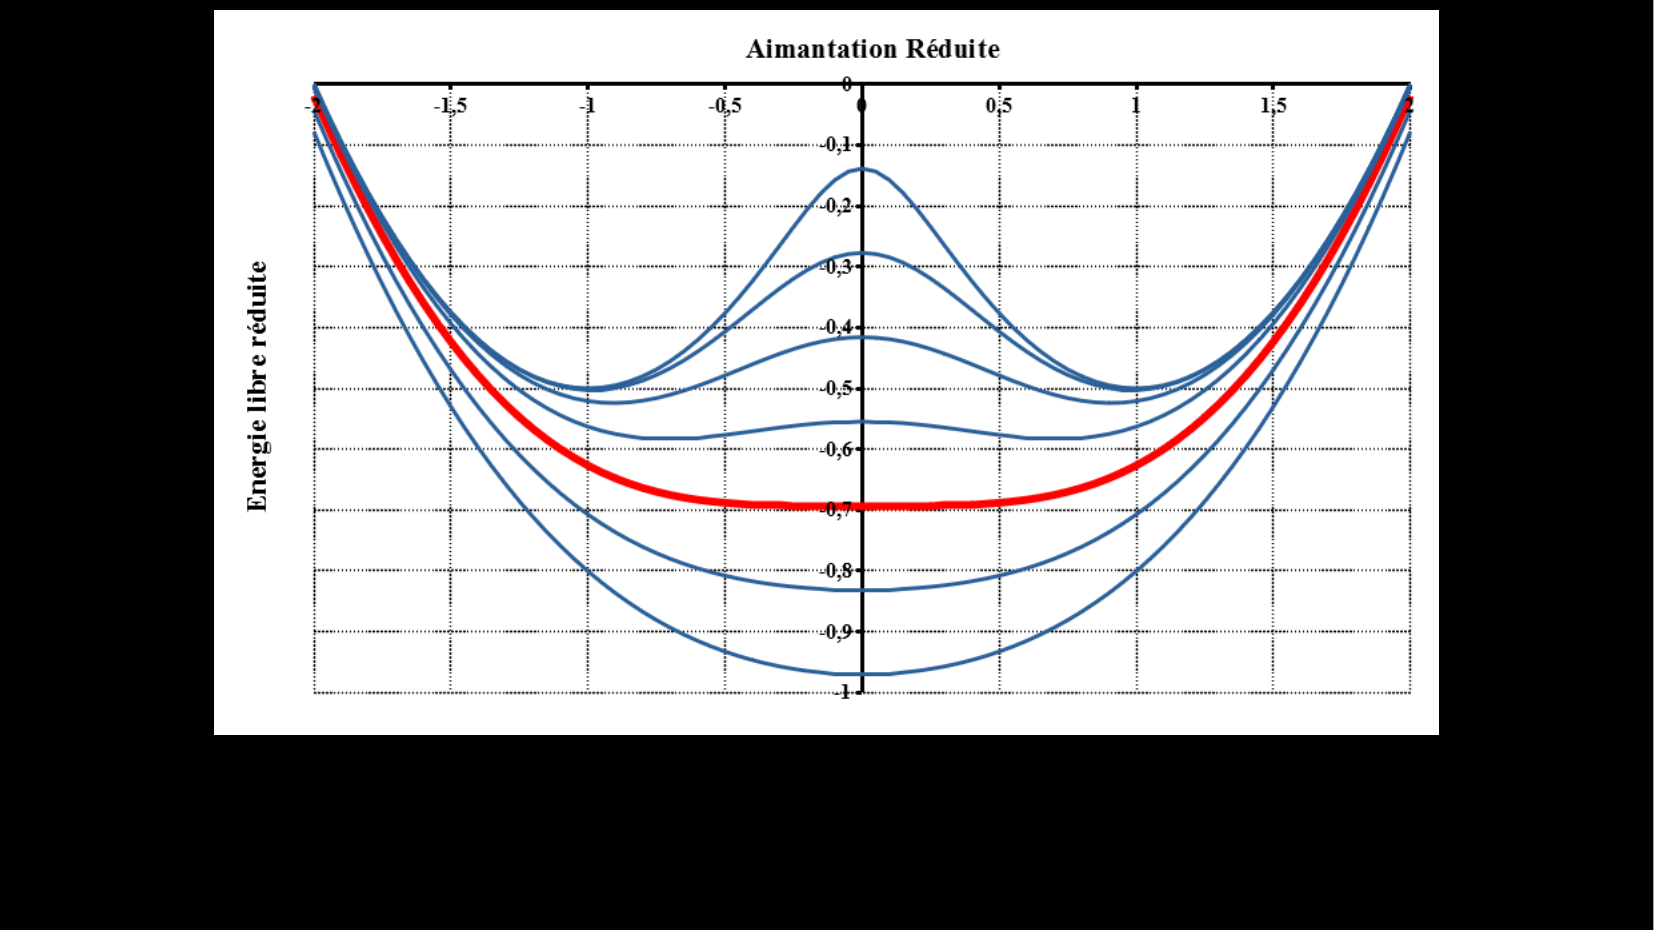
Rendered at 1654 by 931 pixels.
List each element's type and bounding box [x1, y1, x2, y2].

picture [214, 10, 1439, 736]
